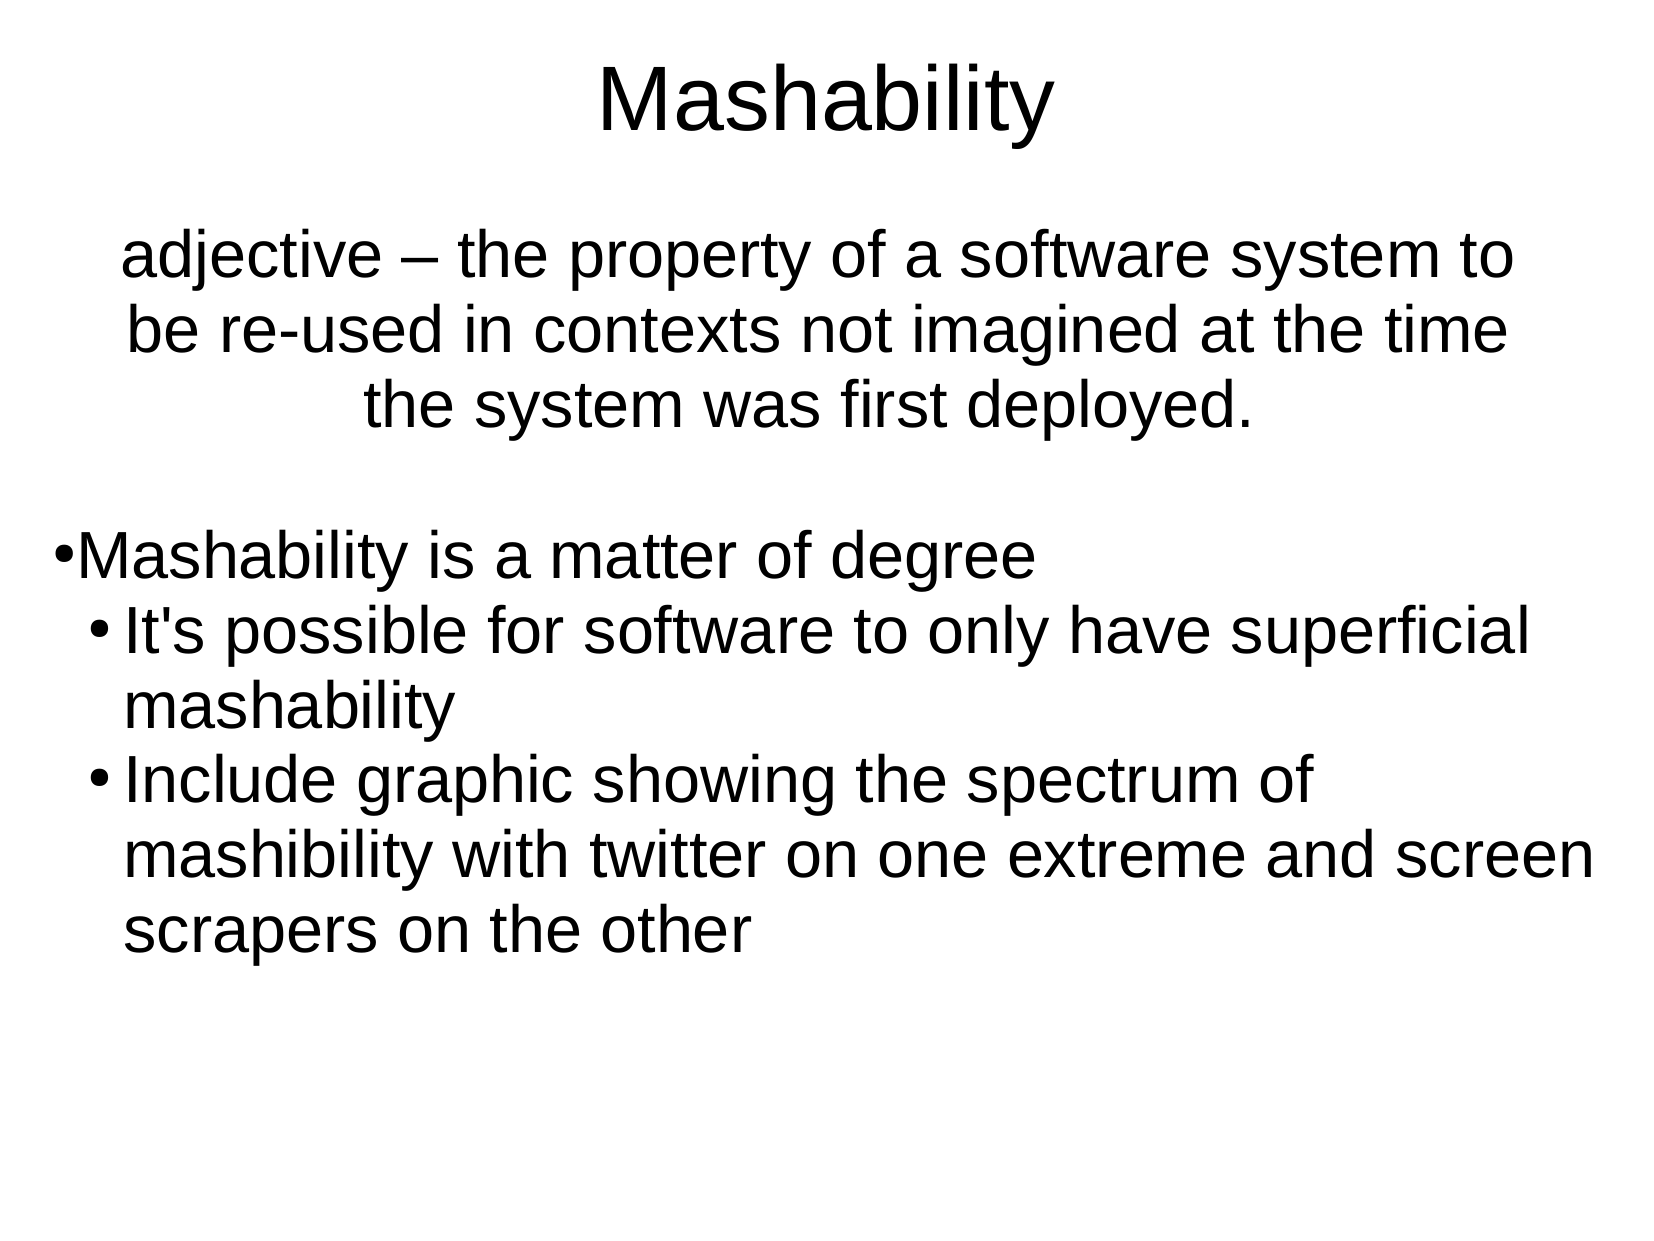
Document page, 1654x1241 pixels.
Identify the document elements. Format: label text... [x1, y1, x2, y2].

title Mashability [376, 0, 1277, 203]
text_box Mashability is a matter of degree It's possible for software to only have superficial mashability Include graphic showing the spectrum of mashibility with twitter on one extreme and screen scrapers on the other [37, 510, 1613, 973]
subtitle adjective – the property of a software system to be re-used in contexts not imagined at the time the system was first deployed. [75, 217, 1563, 442]
